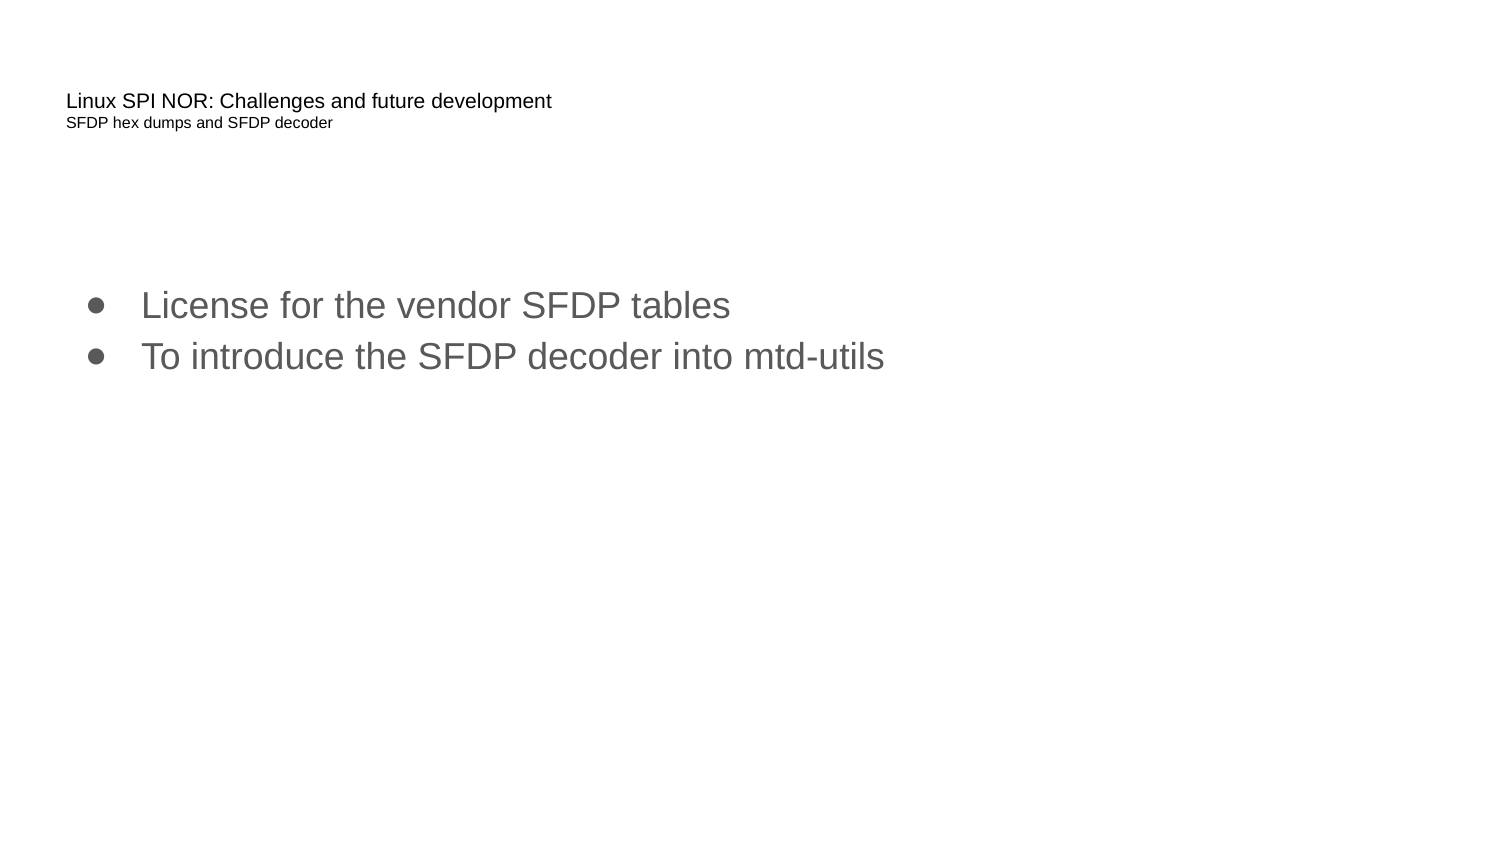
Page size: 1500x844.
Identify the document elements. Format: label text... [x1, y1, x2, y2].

title Linux SPI NOR: Challenges and future development SFDP hex dumps and SFDP decoder [51, 72, 1449, 167]
list License for the vendor SFDP tables To introduce the SFDP decoder into mtd-utils [51, 189, 1449, 750]
